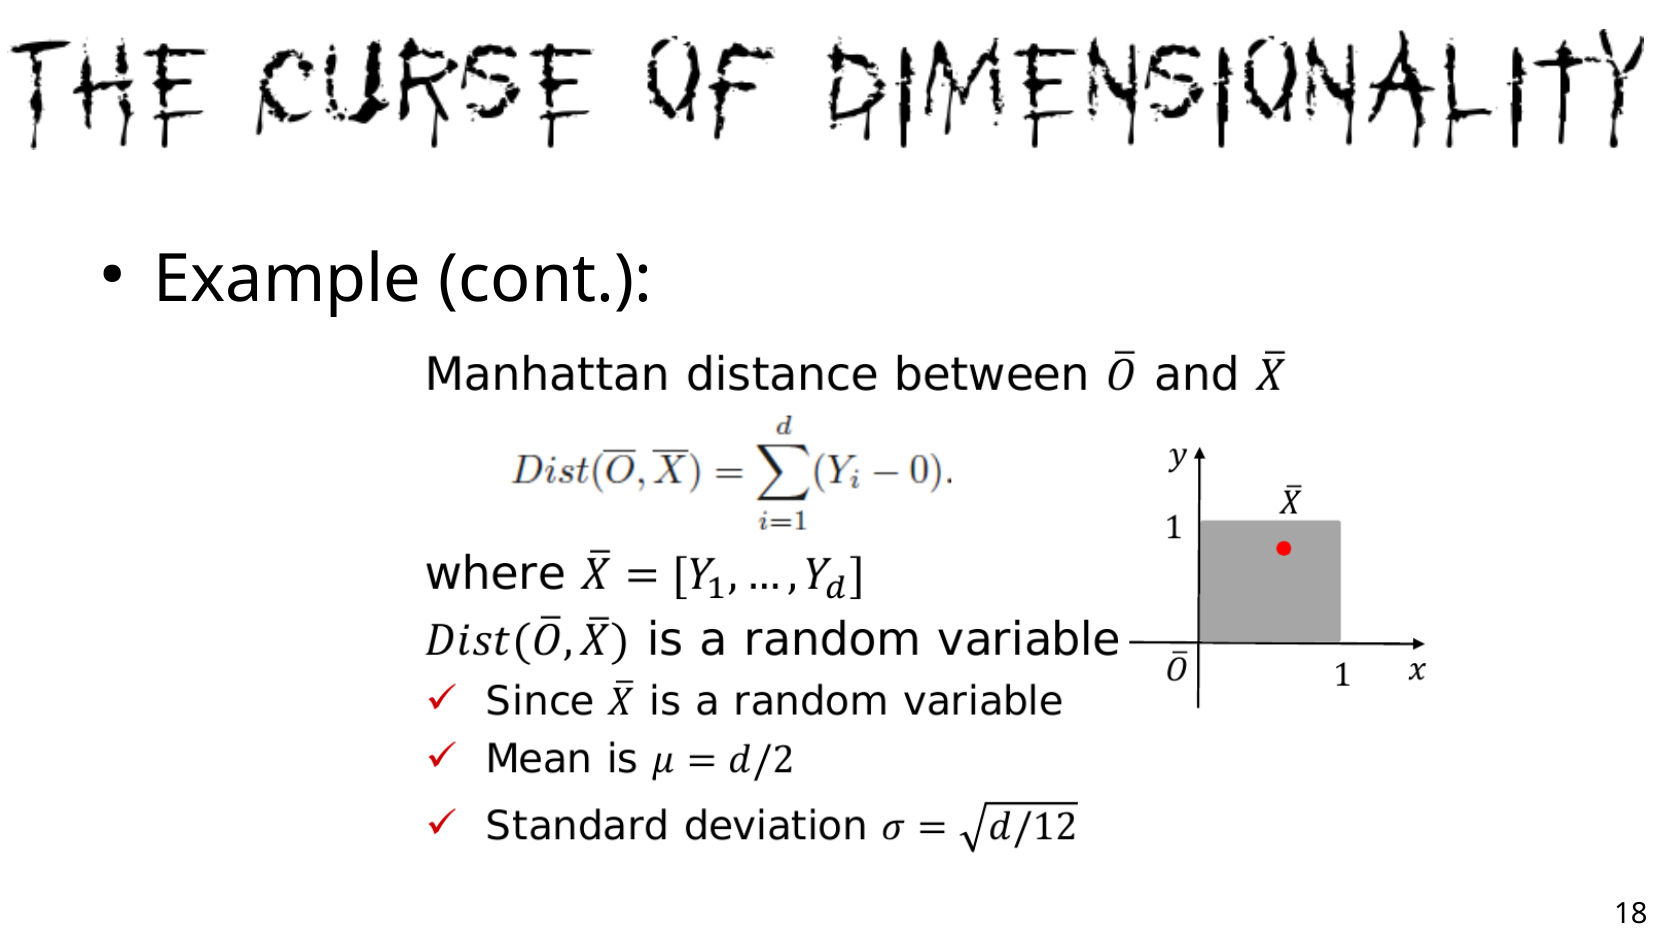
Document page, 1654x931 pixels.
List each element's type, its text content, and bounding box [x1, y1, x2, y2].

list Example (cont.): [82, 230, 1571, 828]
picture [405, 329, 1441, 863]
picture [7, 29, 1644, 151]
